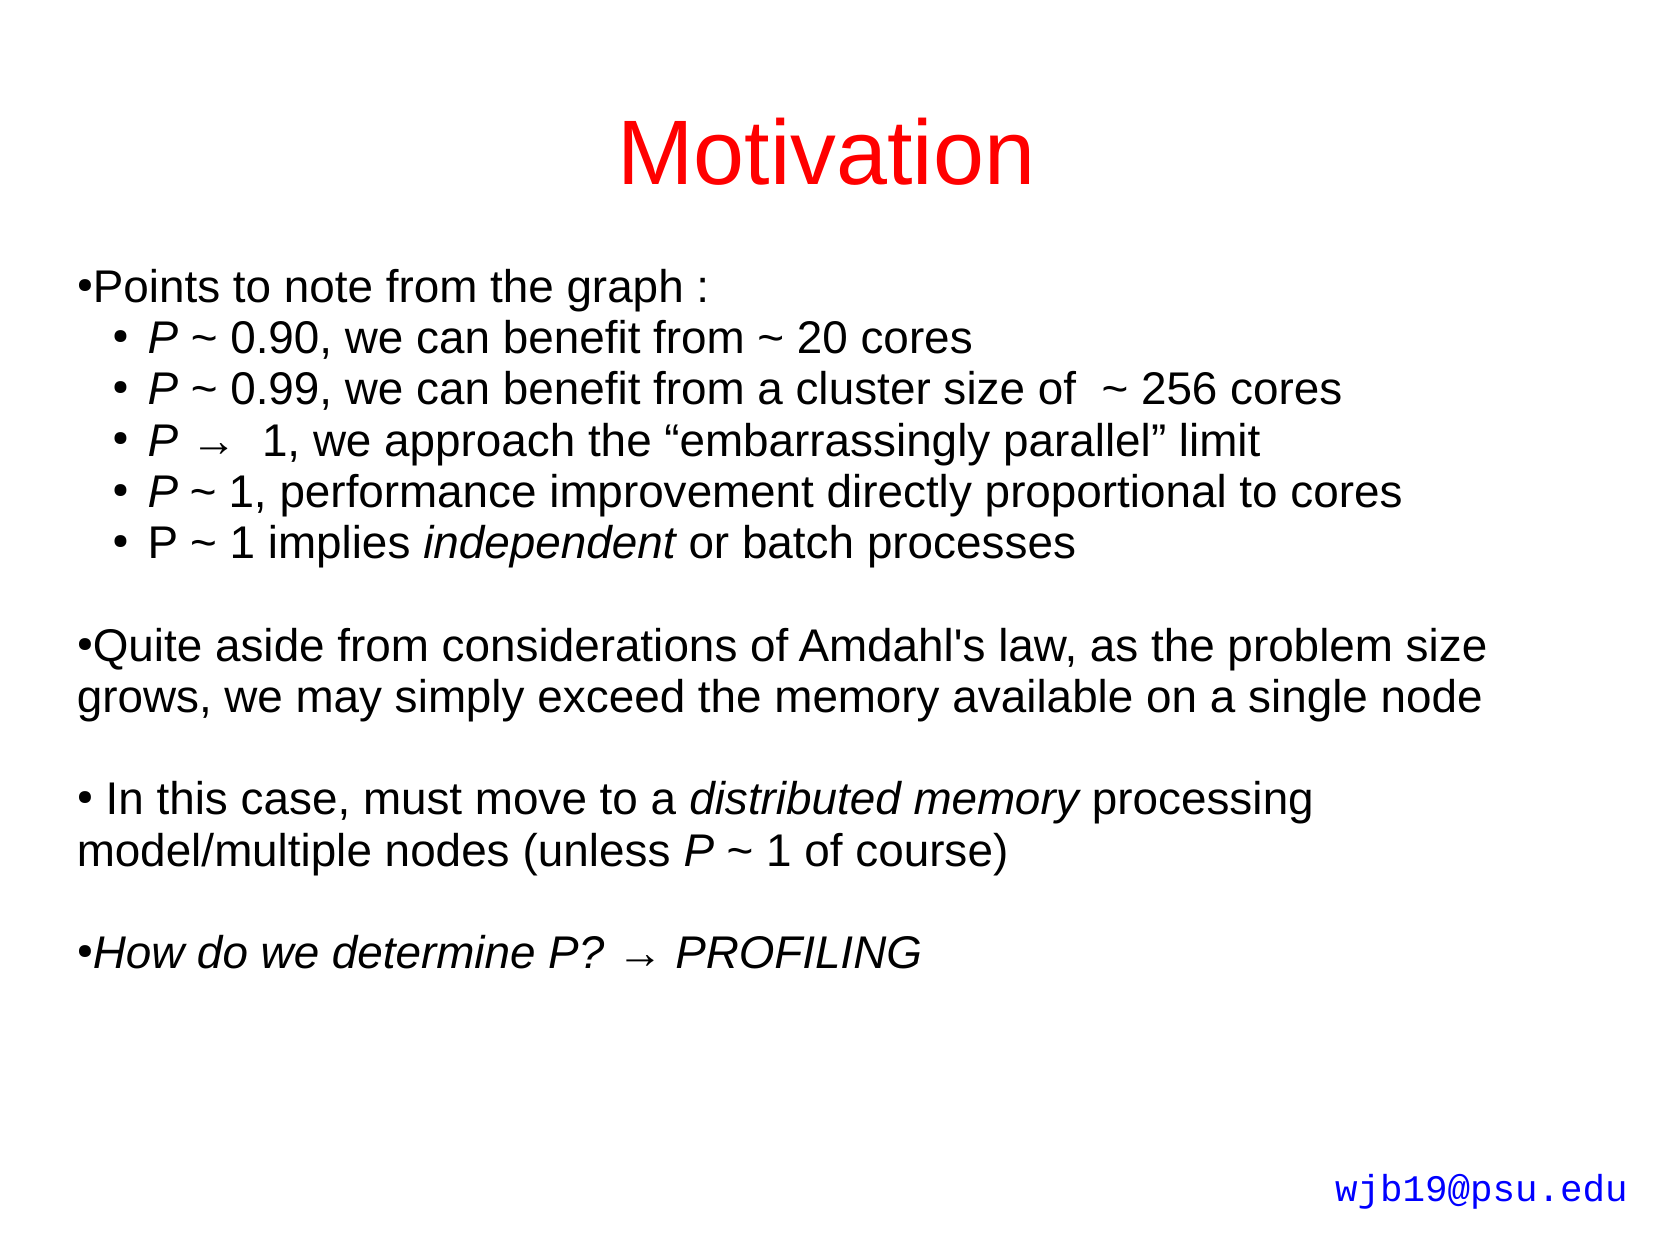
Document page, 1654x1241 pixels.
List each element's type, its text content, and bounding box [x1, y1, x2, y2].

title Motivation [82, 49, 1571, 257]
subtitle Points to note from the graph : P ~ 0.90, we can benefit from ~ 20 cores P ~ 0.99, we can benefit from a cluster size of ~ 256 cores P → 1, we approach the “embarrassingly parallel” limit P ~ 1, performance improvement directly proportional to cores P ~ 1 implies independent or batch processes Quite aside from considerations of Amdahl's law, as the problem size grows, we may simply exceed the memory available on a single node In this case, must move to a distributed memory processing model/multiple nodes (unless P ~ 1 of course) How do we determine P? → PROFILING [76, 260, 1565, 1080]
text_box wjb19@psu.edu [1320, 1162, 1643, 1220]
